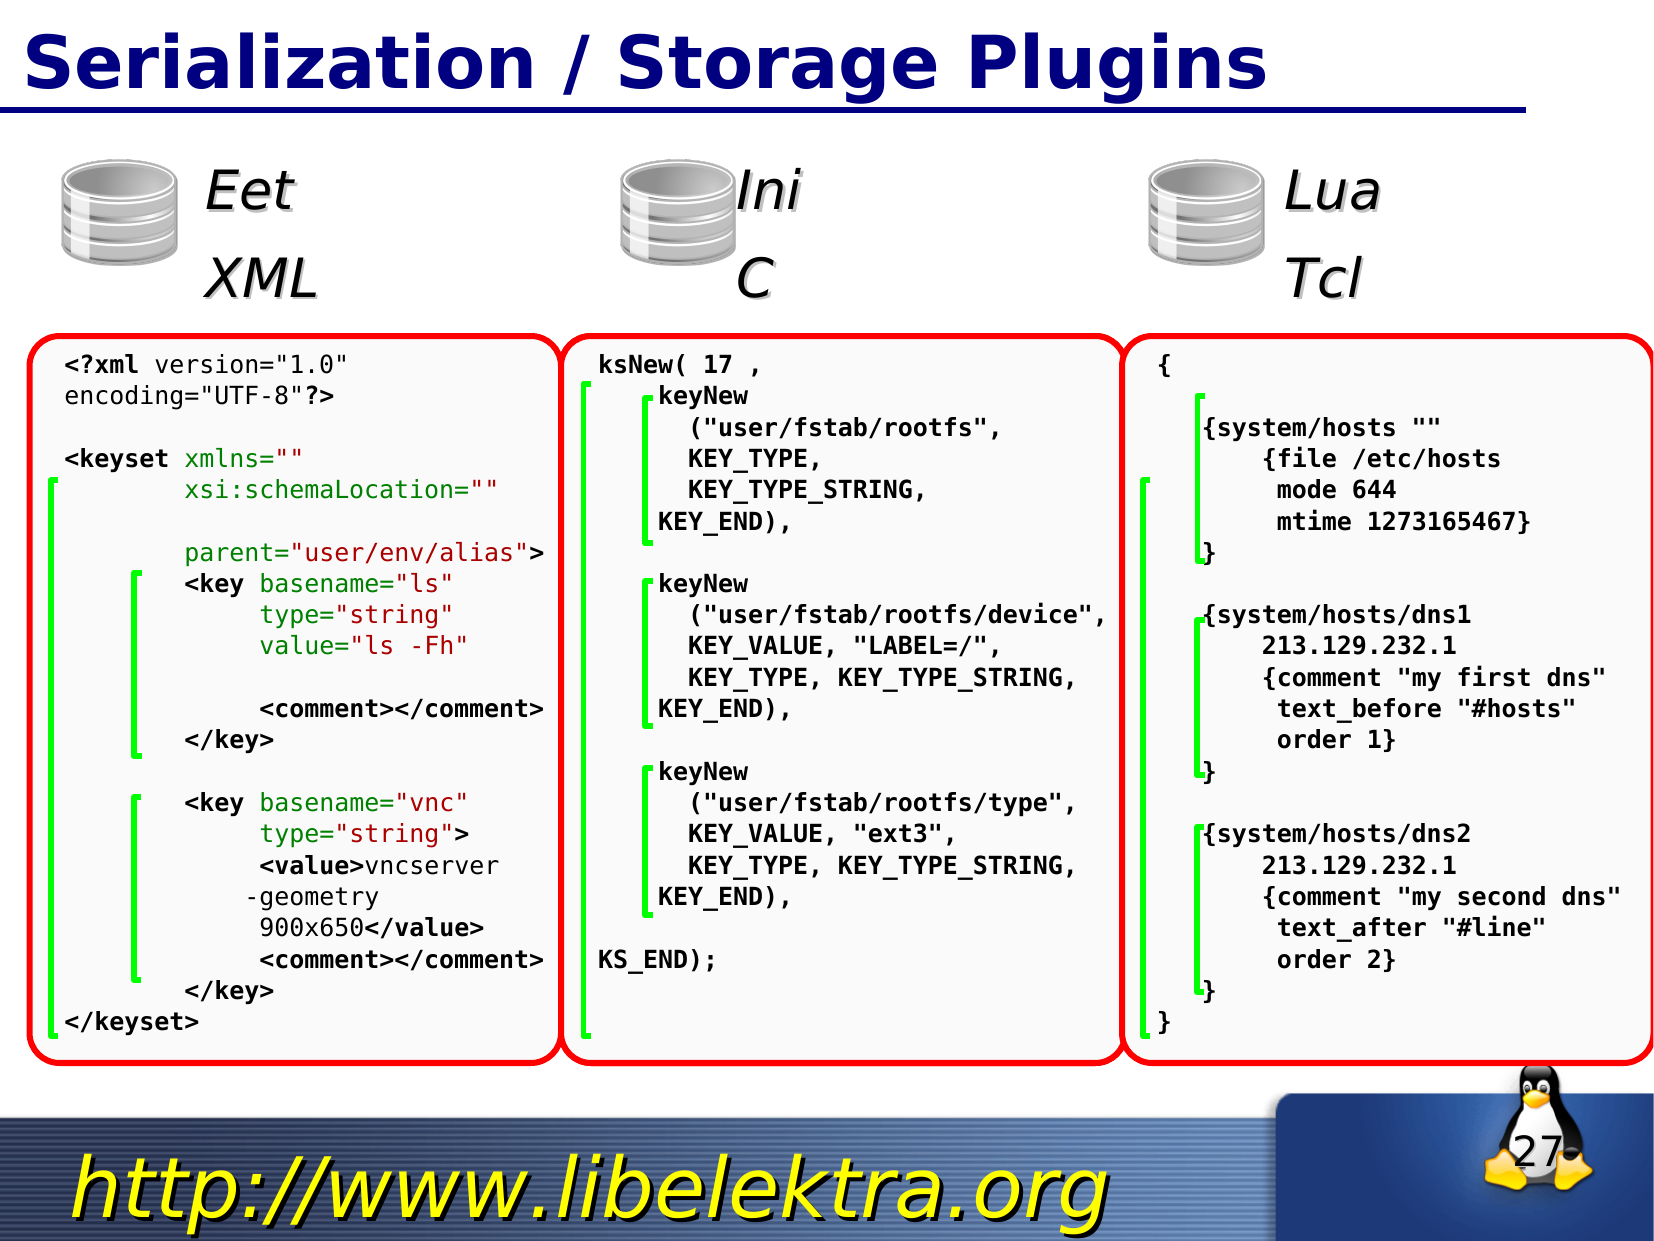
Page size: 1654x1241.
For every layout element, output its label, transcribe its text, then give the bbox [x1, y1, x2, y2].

picture [61, 159, 178, 266]
text_box Serialization / Storage Plugins [22, 14, 1611, 111]
text_box <?xml version="1.0" encoding="UTF-8"?> <keyset xmlns="" xsi:schemaLocation="" parent="user/env/alias"> <key basename="ls" type="string" value="ls -Fh" <comment></comment> </key> <key basename="vnc" type="string"> <value>vncserver -geometry 900x650</value> <comment></comment> </key> </keyset> [64, 348, 549, 1035]
text_box 50 [1312, 1122, 1566, 1178]
picture [621, 159, 721, 266]
picture [0, 1061, 1654, 1241]
text_box [29, 336, 1654, 1063]
list Eet XML [190, 147, 621, 319]
list Ini C [721, 147, 1152, 319]
list Lua Tcl [1269, 147, 1654, 319]
text_box { {system/hosts "" {file /etc/hosts mode 644 mtime 1273165467} } {system/hosts/dns1 213.129.232.1 {comment "my first dns" text_before "#hosts" order 1} } {system/hosts/dns2 213.129.232.1 {comment "my second dns" text_after "#line" order 2} } } [1156, 348, 1642, 1035]
picture [1152, 159, 1265, 266]
text_box ksNew( 17 , keyNew ("user/fstab/rootfs", KEY_TYPE, KEY_TYPE_STRING, KEY_END), keyNew ("user/fstab/rootfs/device", KEY_VALUE, "LABEL=/", KEY_TYPE, KEY_TYPE_STRING, KEY_END), keyNew ("user/fstab/rootfs/type", KEY_VALUE, "ext3", KEY_TYPE, KEY_TYPE_STRING, KEY_END), KS_END); [598, 348, 1113, 1004]
